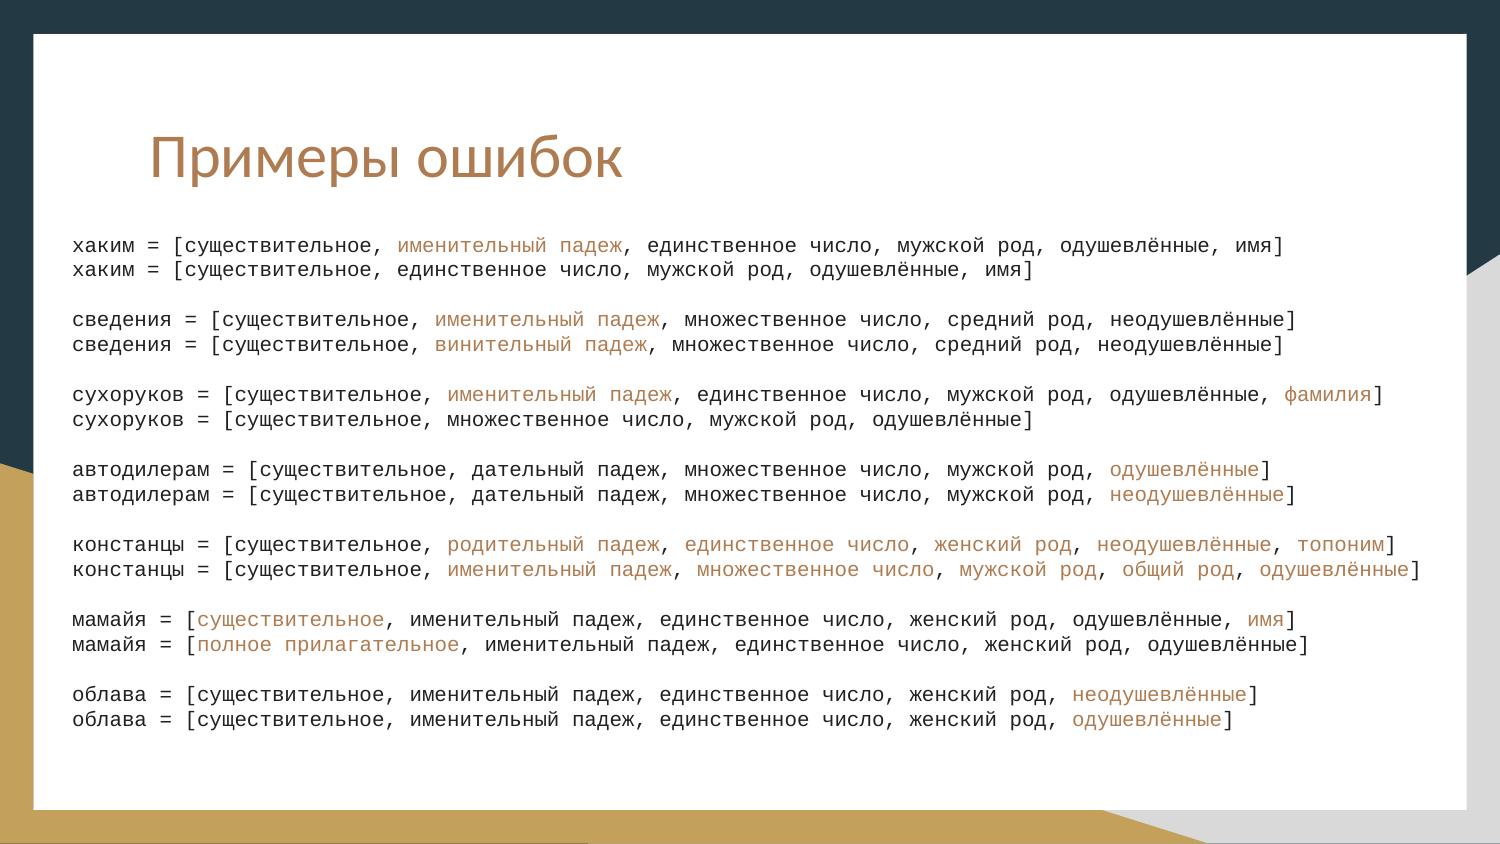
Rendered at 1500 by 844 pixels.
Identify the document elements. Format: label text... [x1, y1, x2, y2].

list хаким = [существительное, именительный падеж, единственное число, мужской род, одушевлённые, имя] хаким = [существительное, единственное число, мужской род, одушевлённые, имя] сведения = [существительное, именительный падеж, множественное число, средний род, неодушевлённые] сведения = [существительное, винительный падеж, множественное число, средний род, неодушевлённые] сухоруков = [существительное, именительный падеж, единственное число, мужской род, одушевлённые, фамилия] сухоруков = [существительное, множественное число, мужской род, одушевлённые] автодилерам = [существительное, дательный падеж, множественное число, мужской род, одушевлённые] автодилерам = [существительное, дательный падеж, множественное число, мужской род, неодушевлённые] констанцы = [существительное, родительный падеж, единственное число, женский род, неодушевлённые, топоним] констанцы = [существительное, именительный падеж, множественное число, мужской род, общий род, одушевлённые] мамайя = [существительное, именительный падеж, единственное число, женский род, одушевлённые, имя] мамайя = [полное прилагательное, именительный падеж, единственное число, женский род, одушевлённые] облава = [существительное, именительный падеж, единственное число, женский род, неодушевлённые] облава = [существительное, именительный падеж, единственное число, женский род, одушевлённые] [57, 216, 1443, 798]
title Примеры ошибок [134, 99, 1366, 216]
